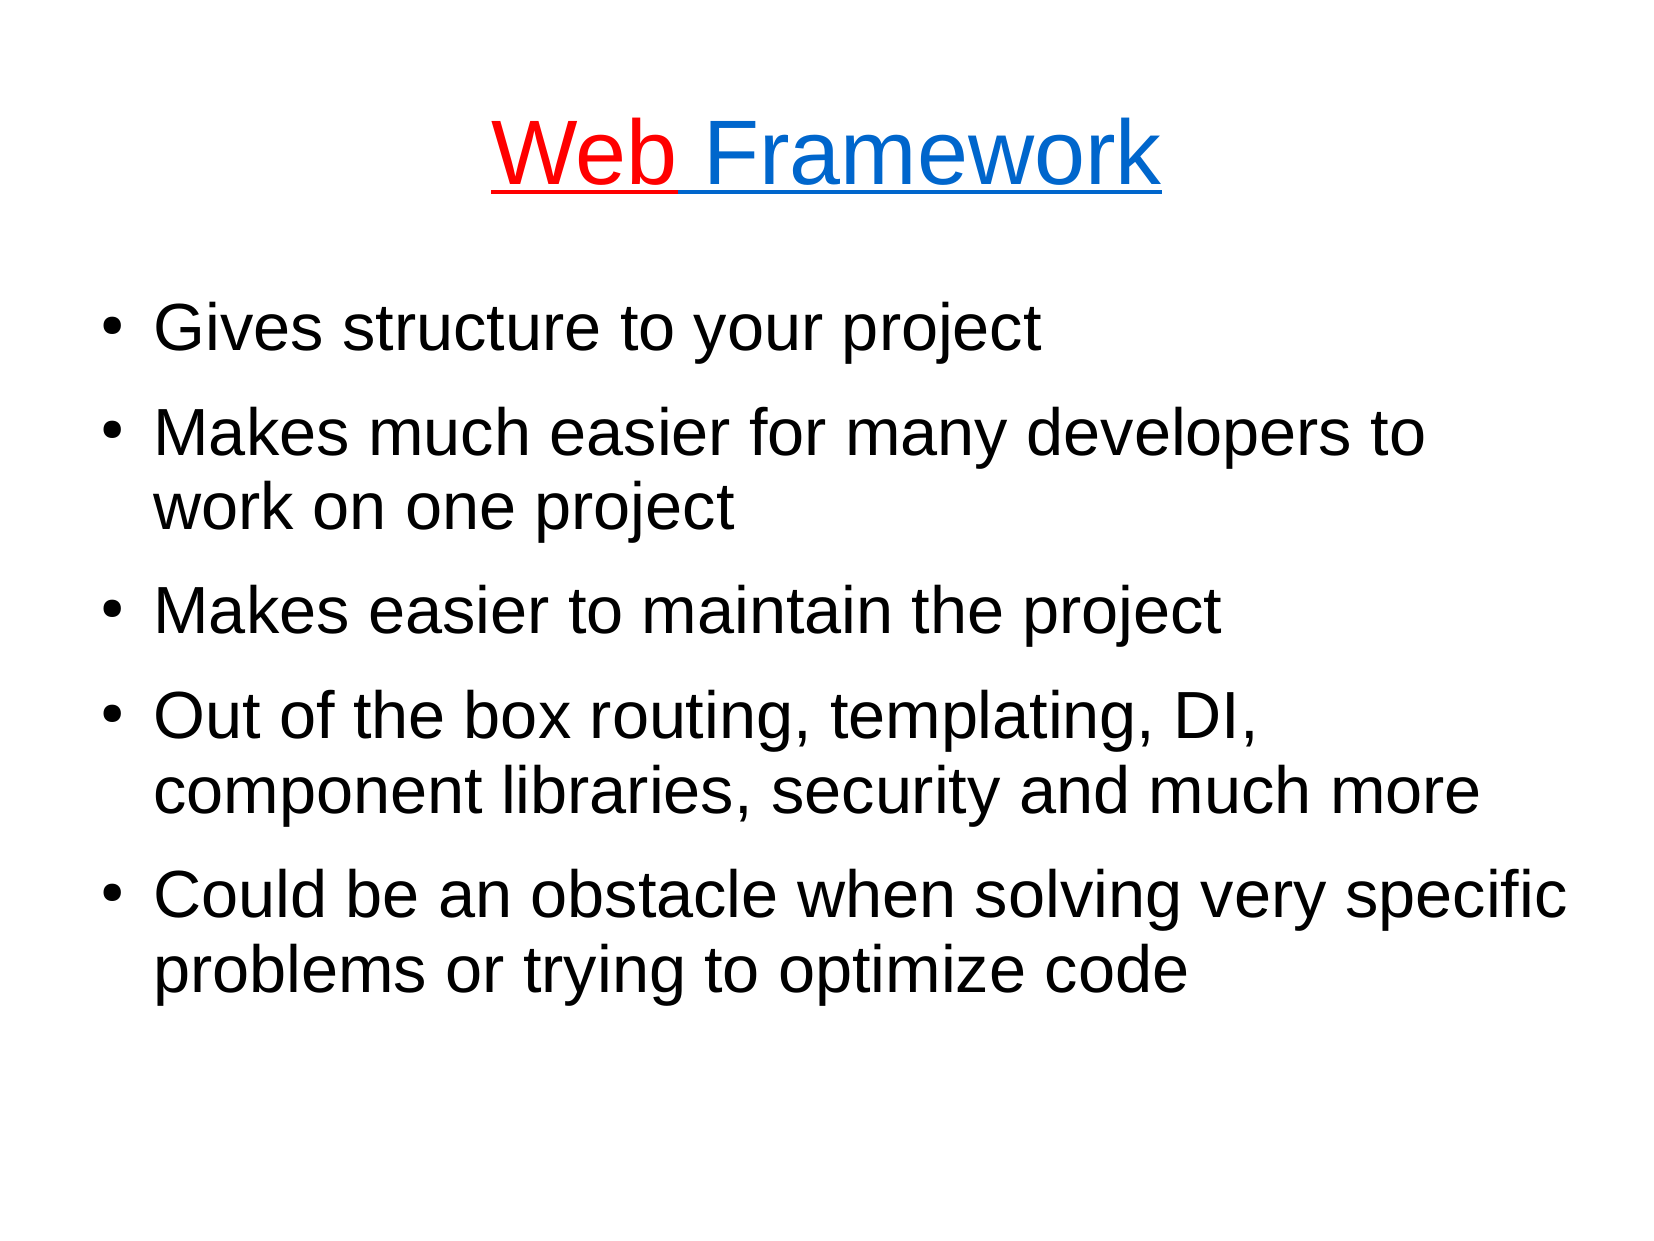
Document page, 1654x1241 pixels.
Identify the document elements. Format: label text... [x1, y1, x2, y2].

list Gives structure to your project Makes much easier for many developers to work on one project Makes easier to maintain the project Out of the box routing, templating, DI, component libraries, security and much more Could be an obstacle when solving very specific problems or trying to optimize code [82, 290, 1571, 1010]
title Web Framework [82, 49, 1571, 257]
